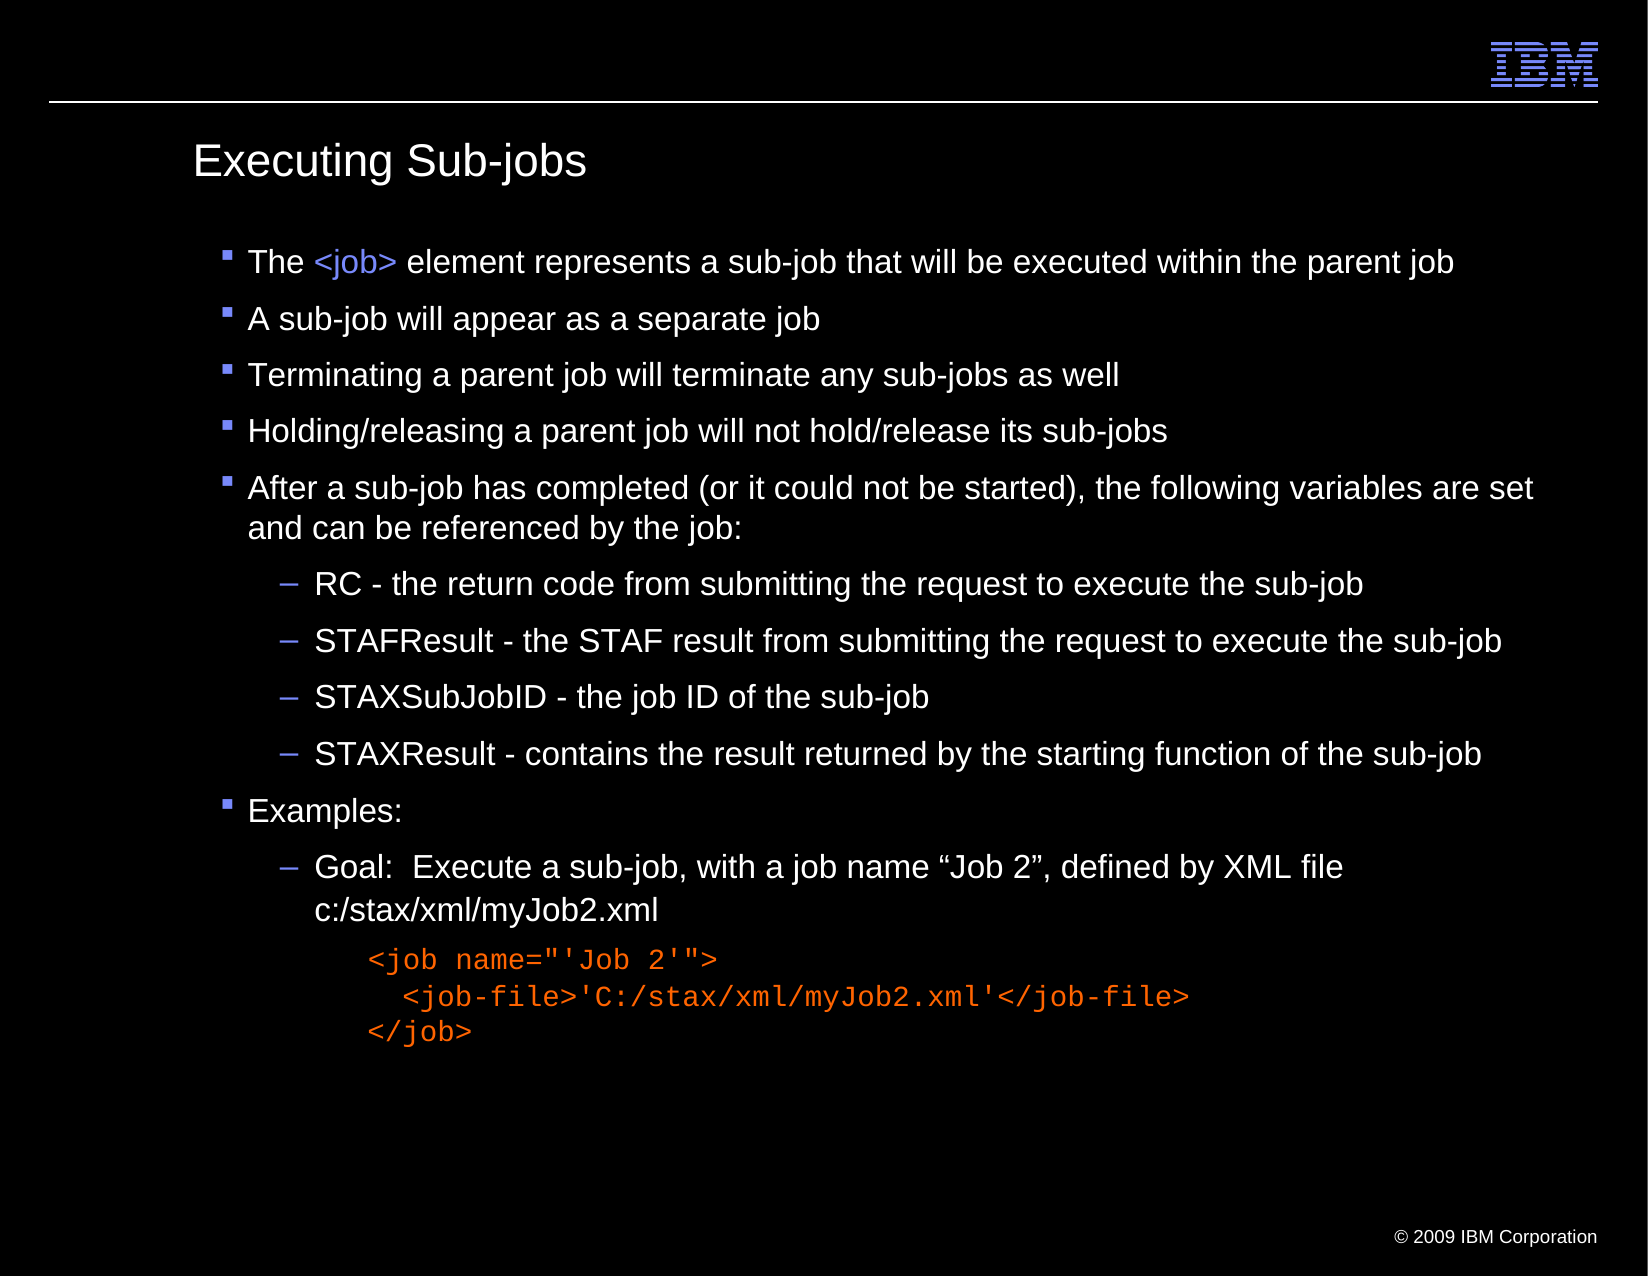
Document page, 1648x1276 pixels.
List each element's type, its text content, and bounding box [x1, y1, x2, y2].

picture [1491, 42, 1598, 87]
title Executing Sub-jobs [175, 125, 1648, 219]
text_box The <job> element represents a sub-job that will be executed within the parent job A sub-job will appear as a separate job Terminating a parent job will terminate any sub-jobs as well Holding/releasing a parent job will not hold/release its sub-jobs After a sub-job has completed (or it could not be started), the following variables are set and can be referenced by the job: RC - the return code from submitting the request to execute the sub-job STAFResult - the STAF result from submitting the request to execute the sub-job STAXSubJobID - the job ID of the sub-job STAXResult - contains the result returned by the starting function of the sub-job Examples: Goal: Execute a sub-job, with a job name “Job 2”, defined by XML file c:/stax/xml/myJob2.xml <job name="'Job 2'"> <job-file>'C:/stax/xml/myJob2.xml'</job-file> </job> [219, 240, 1570, 1048]
